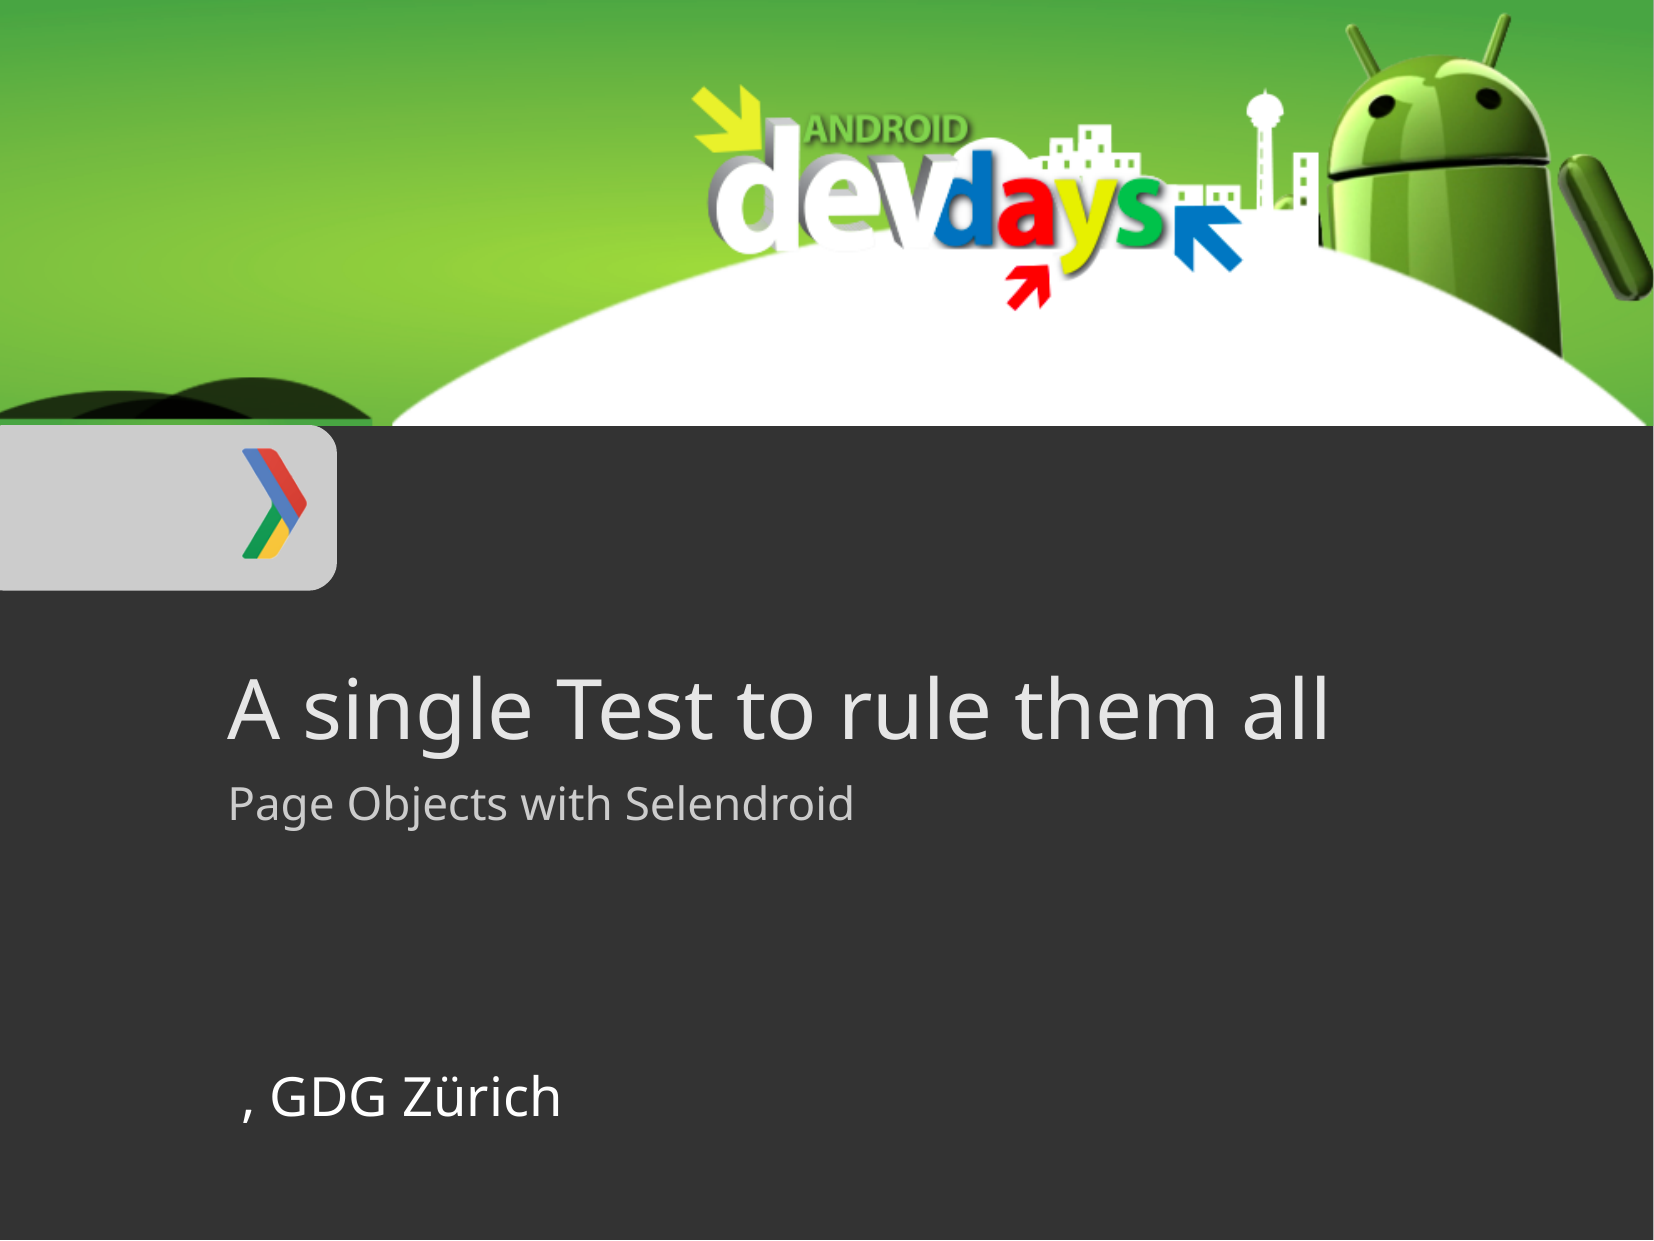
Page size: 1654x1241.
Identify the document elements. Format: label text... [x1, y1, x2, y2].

text_box [0, 425, 335, 591]
picture [0, 0, 1654, 426]
text_box Page Objects with Selendroid [212, 764, 1054, 845]
picture [205, 434, 344, 573]
text_box A single Test to rule them all [212, 643, 1654, 845]
text_box Michel Racic, GDG Zürich [212, 1051, 1052, 1217]
